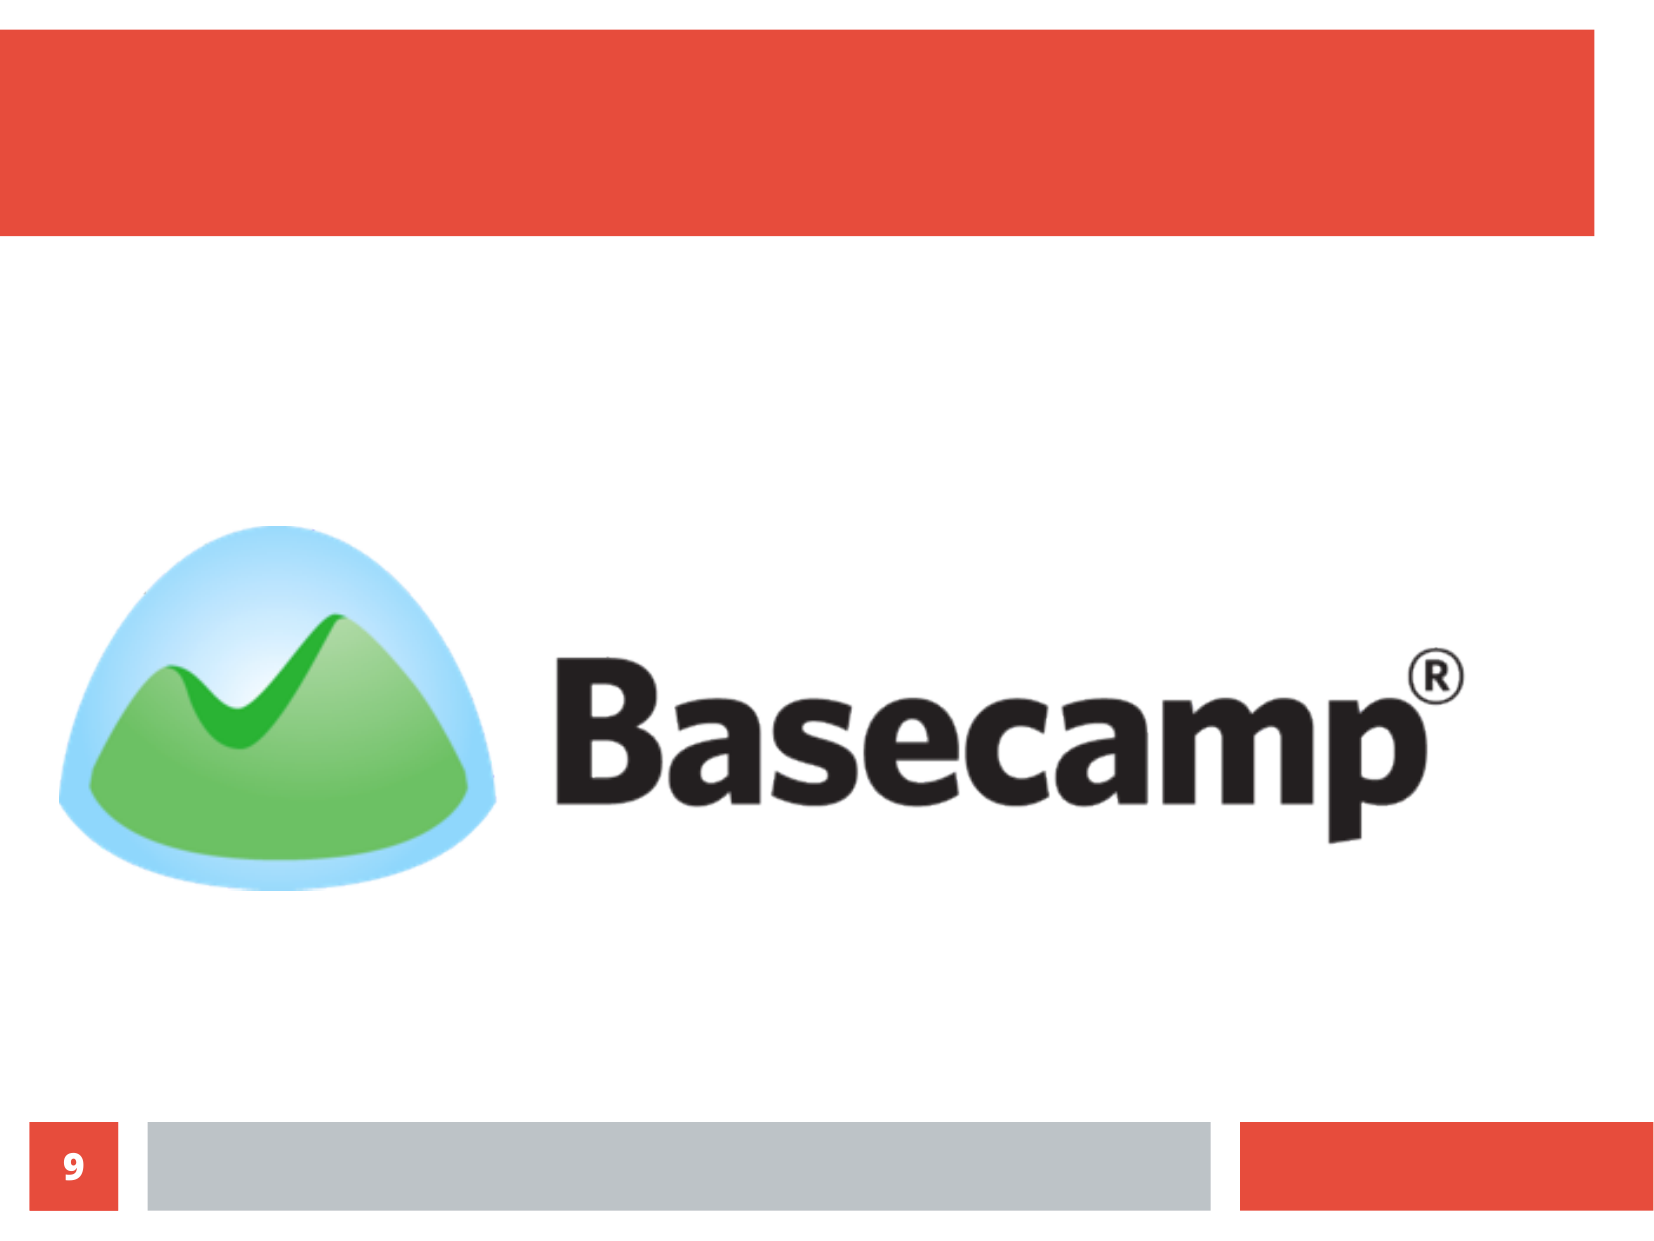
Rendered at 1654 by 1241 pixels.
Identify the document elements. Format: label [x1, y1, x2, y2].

picture [59, 526, 1565, 891]
